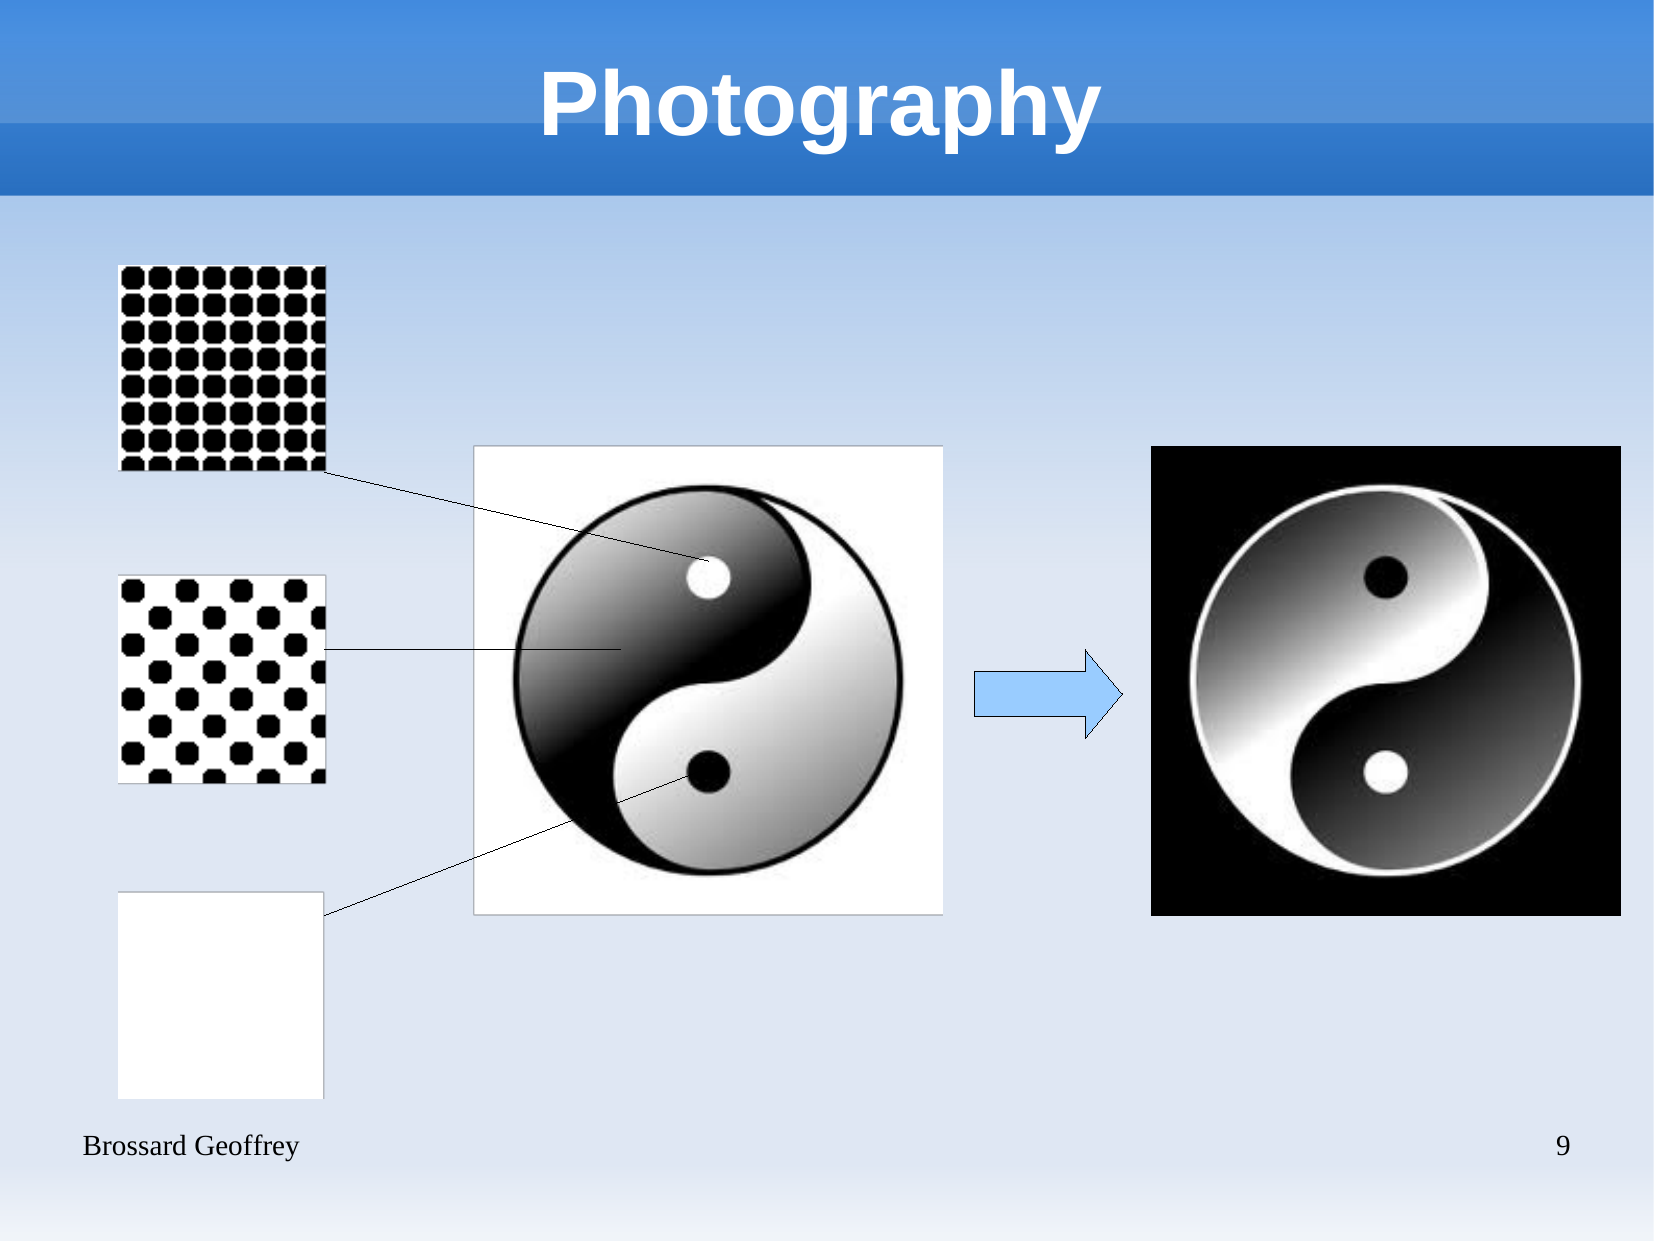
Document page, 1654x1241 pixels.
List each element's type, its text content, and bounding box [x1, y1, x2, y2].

text_box [974, 649, 1123, 739]
title Photography [76, 0, 1565, 208]
picture [0, 0, 1654, 1241]
